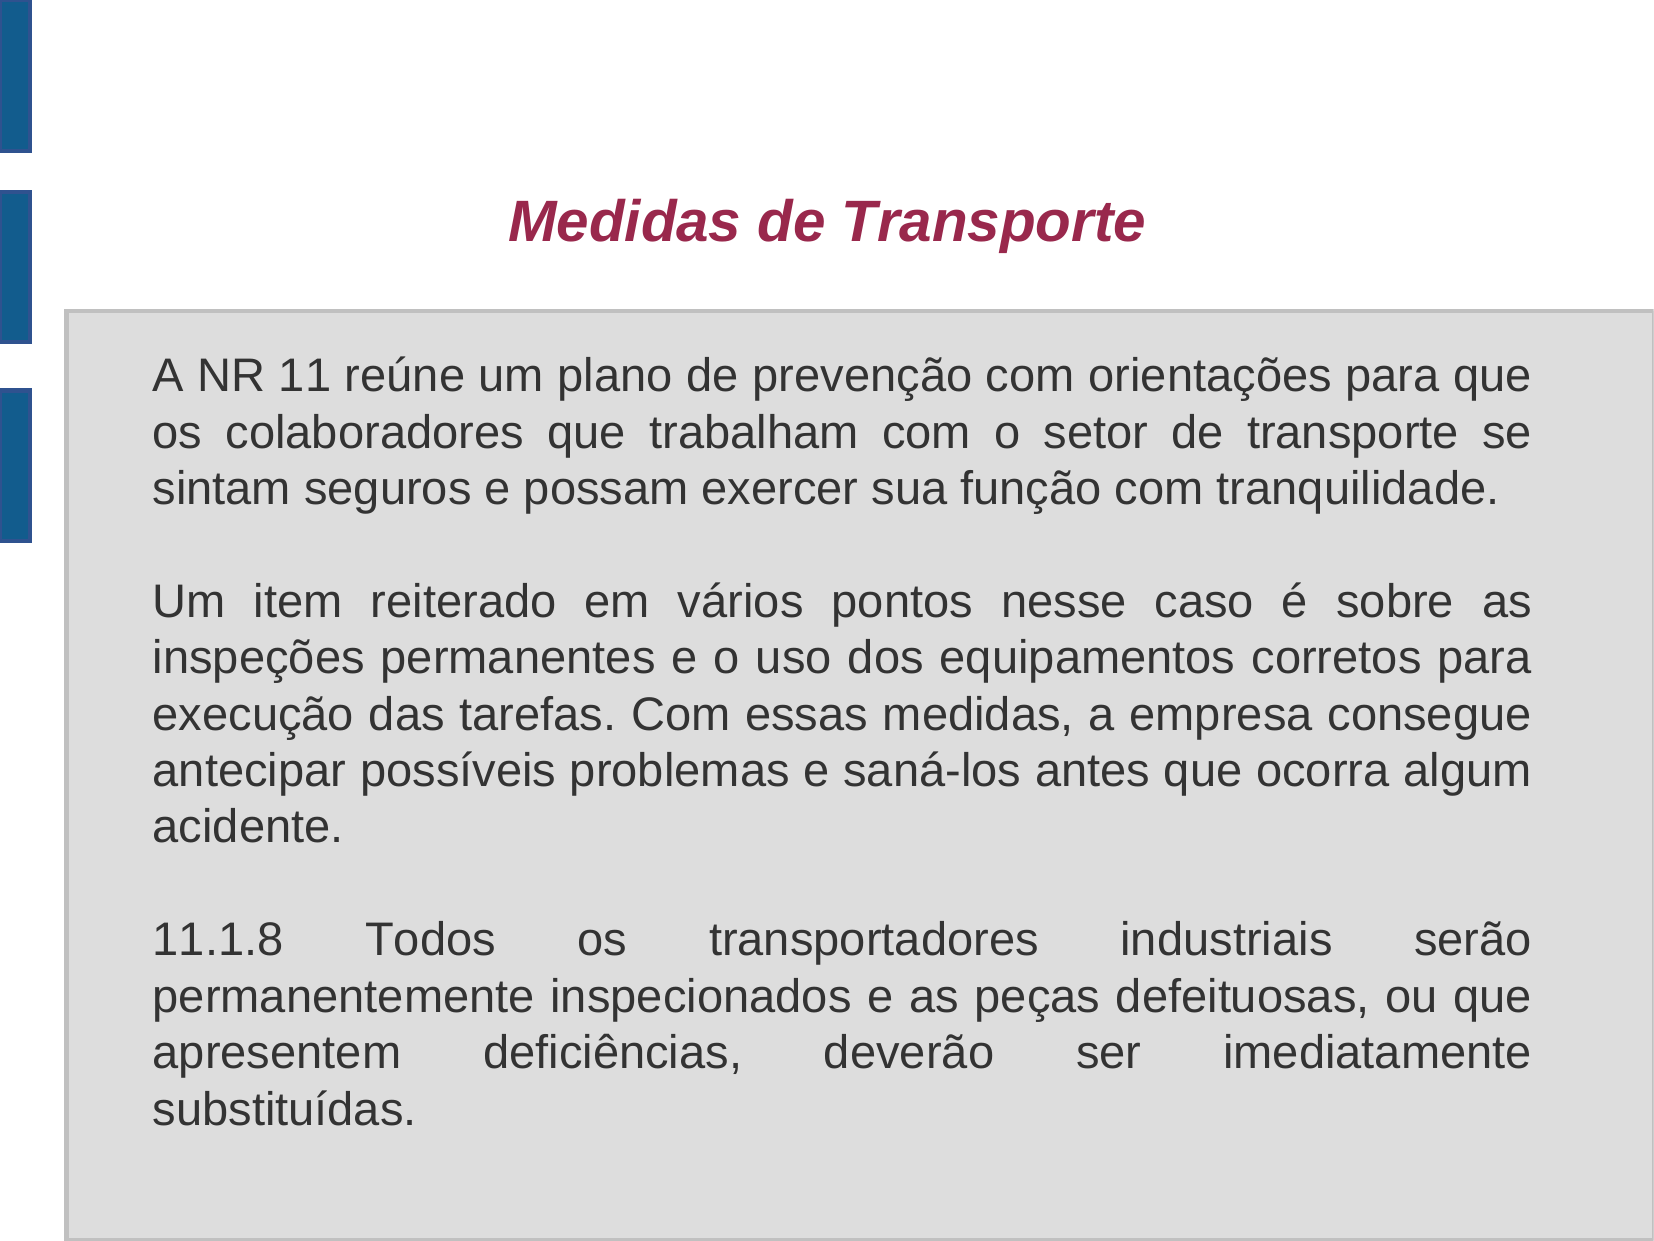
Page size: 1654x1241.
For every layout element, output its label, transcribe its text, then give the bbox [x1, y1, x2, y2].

list A NR 11 reúne um plano de prevenção com orientações para que os colaboradores que trabalham com o setor de transporte se sintam seguros e possam exercer sua função com tranquilidade. Um item reiterado em vários pontos nesse caso é sobre as inspeções permanentes e o uso dos equipamentos corretos para execução das tarefas. Com essas medidas, a empresa consegue antecipar possíveis problemas e saná-los antes que ocorra algum acidente. 11.1.8 Todos os transportadores industriais serão permanentemente inspecionados e as peças defeituosas, ou que apresentem deficiências, deverão ser imediatamente substituídas. [152, 344, 1534, 1182]
title Medidas de Transporte [121, 114, 1534, 322]
